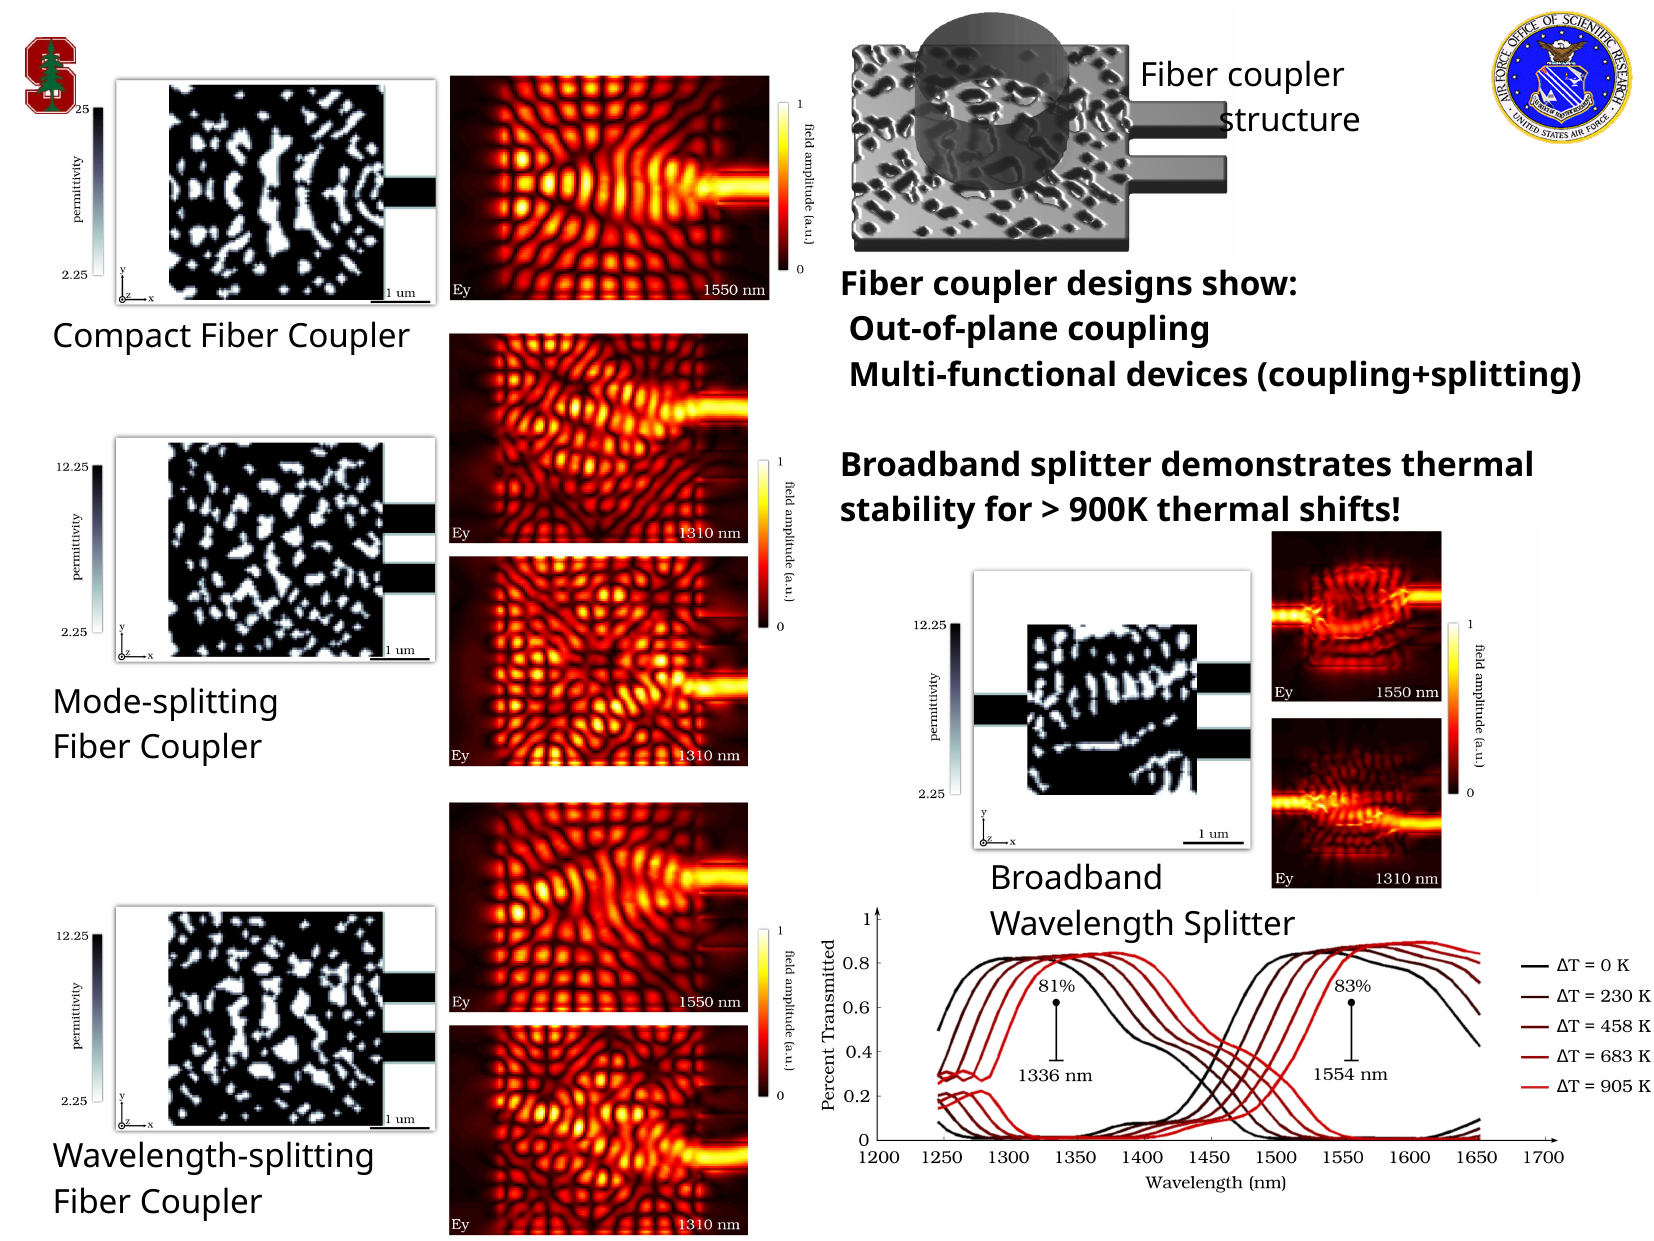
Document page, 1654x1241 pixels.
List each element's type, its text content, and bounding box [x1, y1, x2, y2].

text_box Compact Fiber Coupler [37, 304, 451, 360]
picture [0, 8, 1651, 1239]
text_box Fiber coupler structure [1125, 43, 1538, 139]
text_box Fiber coupler designs show: Out-of-plane coupling Multi-functional devices (coupling+splitting) Broadband splitter demonstrates thermal stability for > 900K thermal shifts! [825, 252, 1654, 529]
text_box Wavelength-splitting Fiber Coupler [37, 1125, 451, 1221]
text_box Broadband Wavelength Splitter [975, 846, 1388, 943]
picture [837, 2, 1238, 252]
picture [1487, 7, 1637, 147]
text_box Mode-splitting Fiber Coupler [37, 670, 451, 766]
